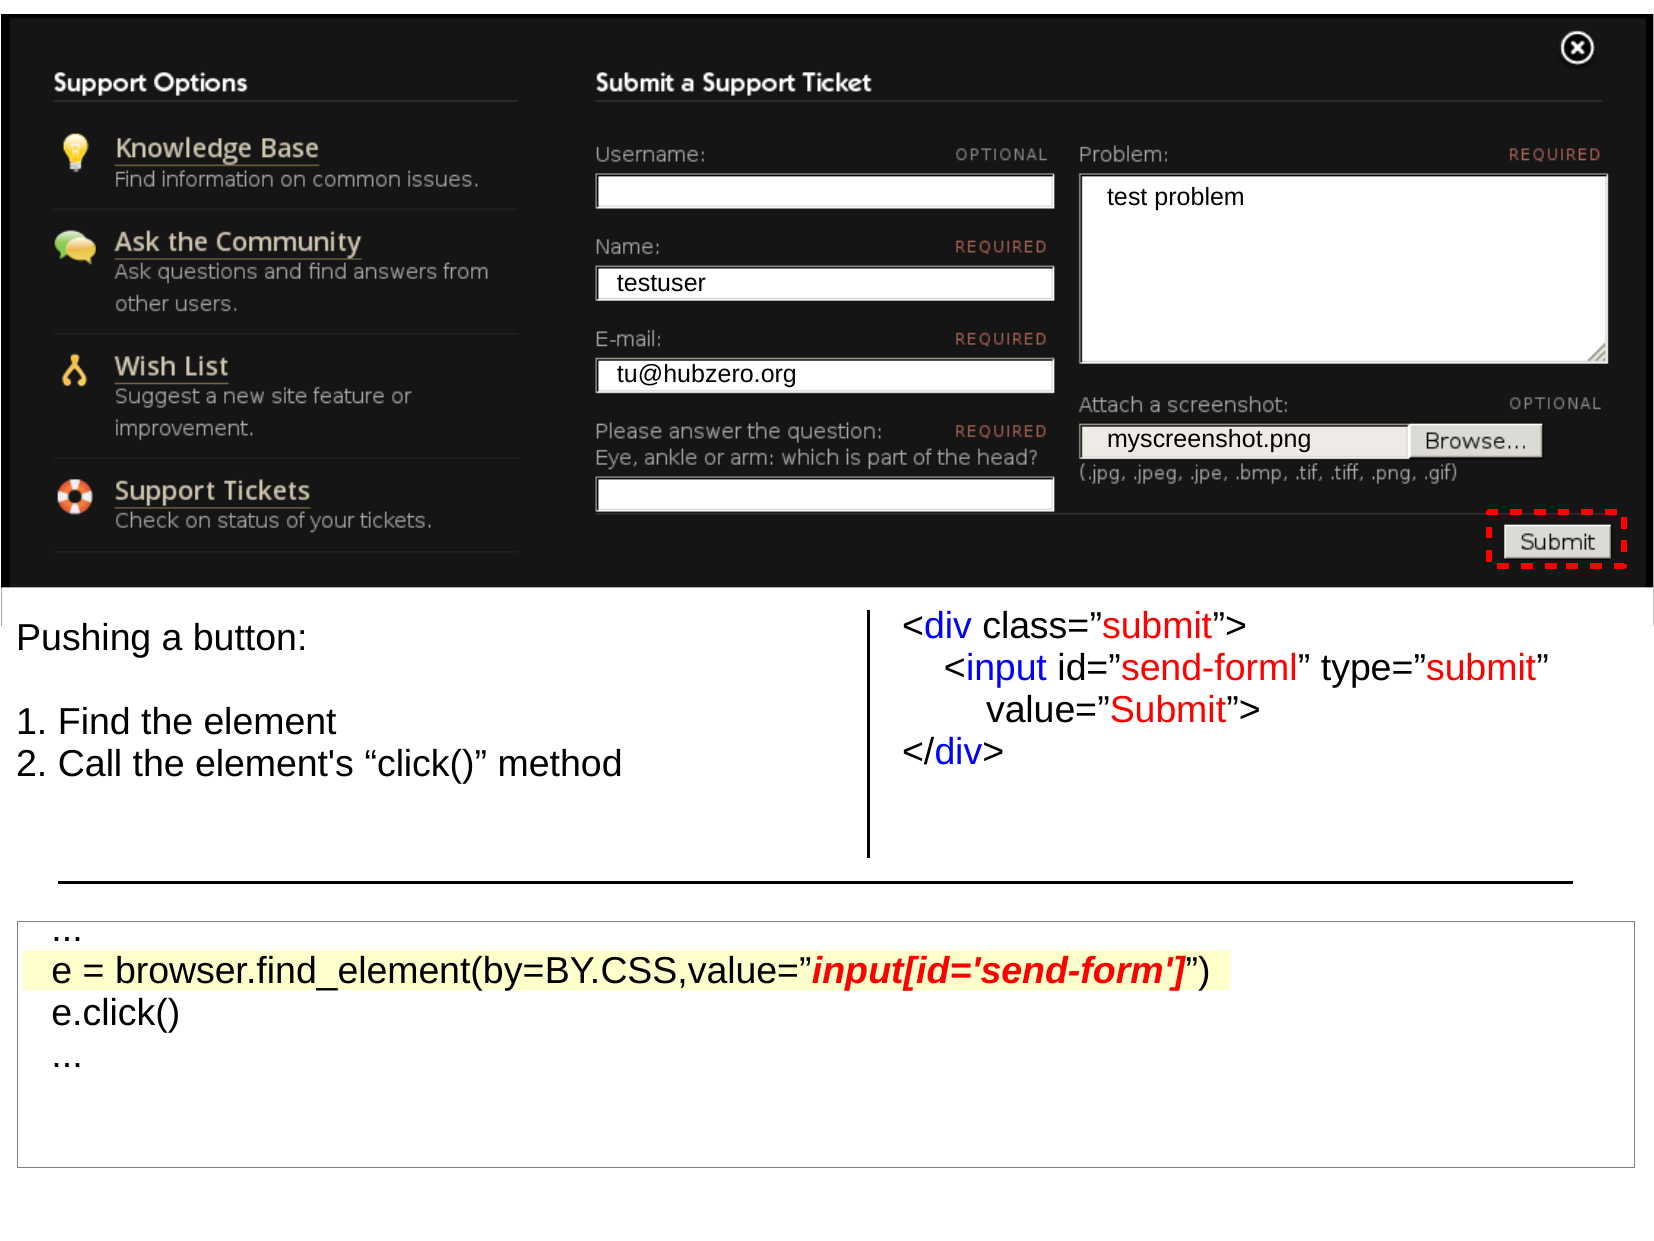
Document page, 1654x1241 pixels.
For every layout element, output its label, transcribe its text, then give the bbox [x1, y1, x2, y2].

text_box [1, 587, 1654, 1212]
picture [1, 14, 1654, 587]
text_box test problem [1092, 175, 1261, 218]
text_box <div class=”submit”> <input id=”send-forml” type=”submit” value=”Submit”> </div> [887, 597, 1564, 781]
text_box Pushing a button: 1. Find the element 2. Call the element's “click()” method [1, 609, 638, 792]
text_box testuser [602, 260, 722, 304]
text_box ... e = browser.find_element(by=BY.CSS,value=”input[id='send-form']”) e.click() ... [36, 900, 1636, 1084]
text_box myscreenshot.png [1092, 417, 1327, 460]
text_box tu@hubzero.org [602, 352, 812, 395]
